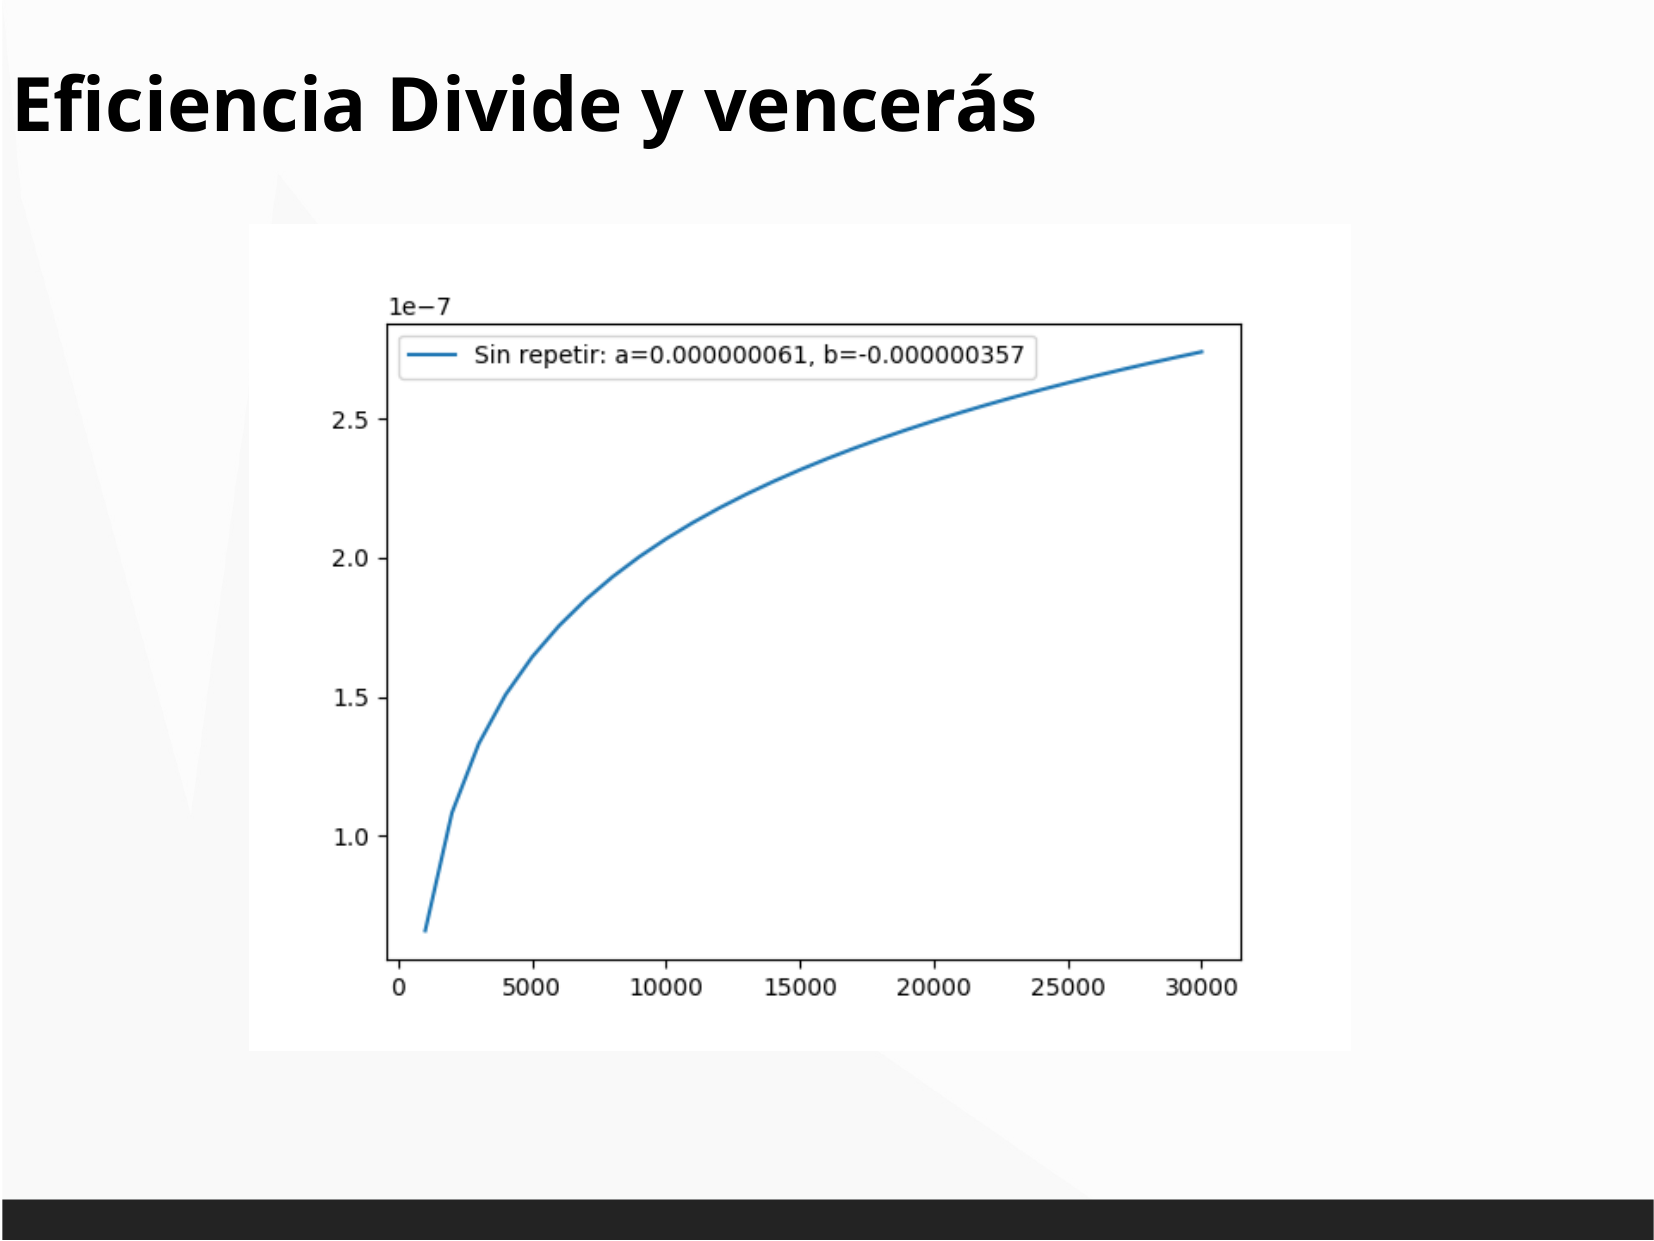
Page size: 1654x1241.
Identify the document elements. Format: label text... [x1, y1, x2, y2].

picture [2, 0, 1654, 1241]
title Eficiencia Divide y vencerás [11, 17, 1501, 188]
